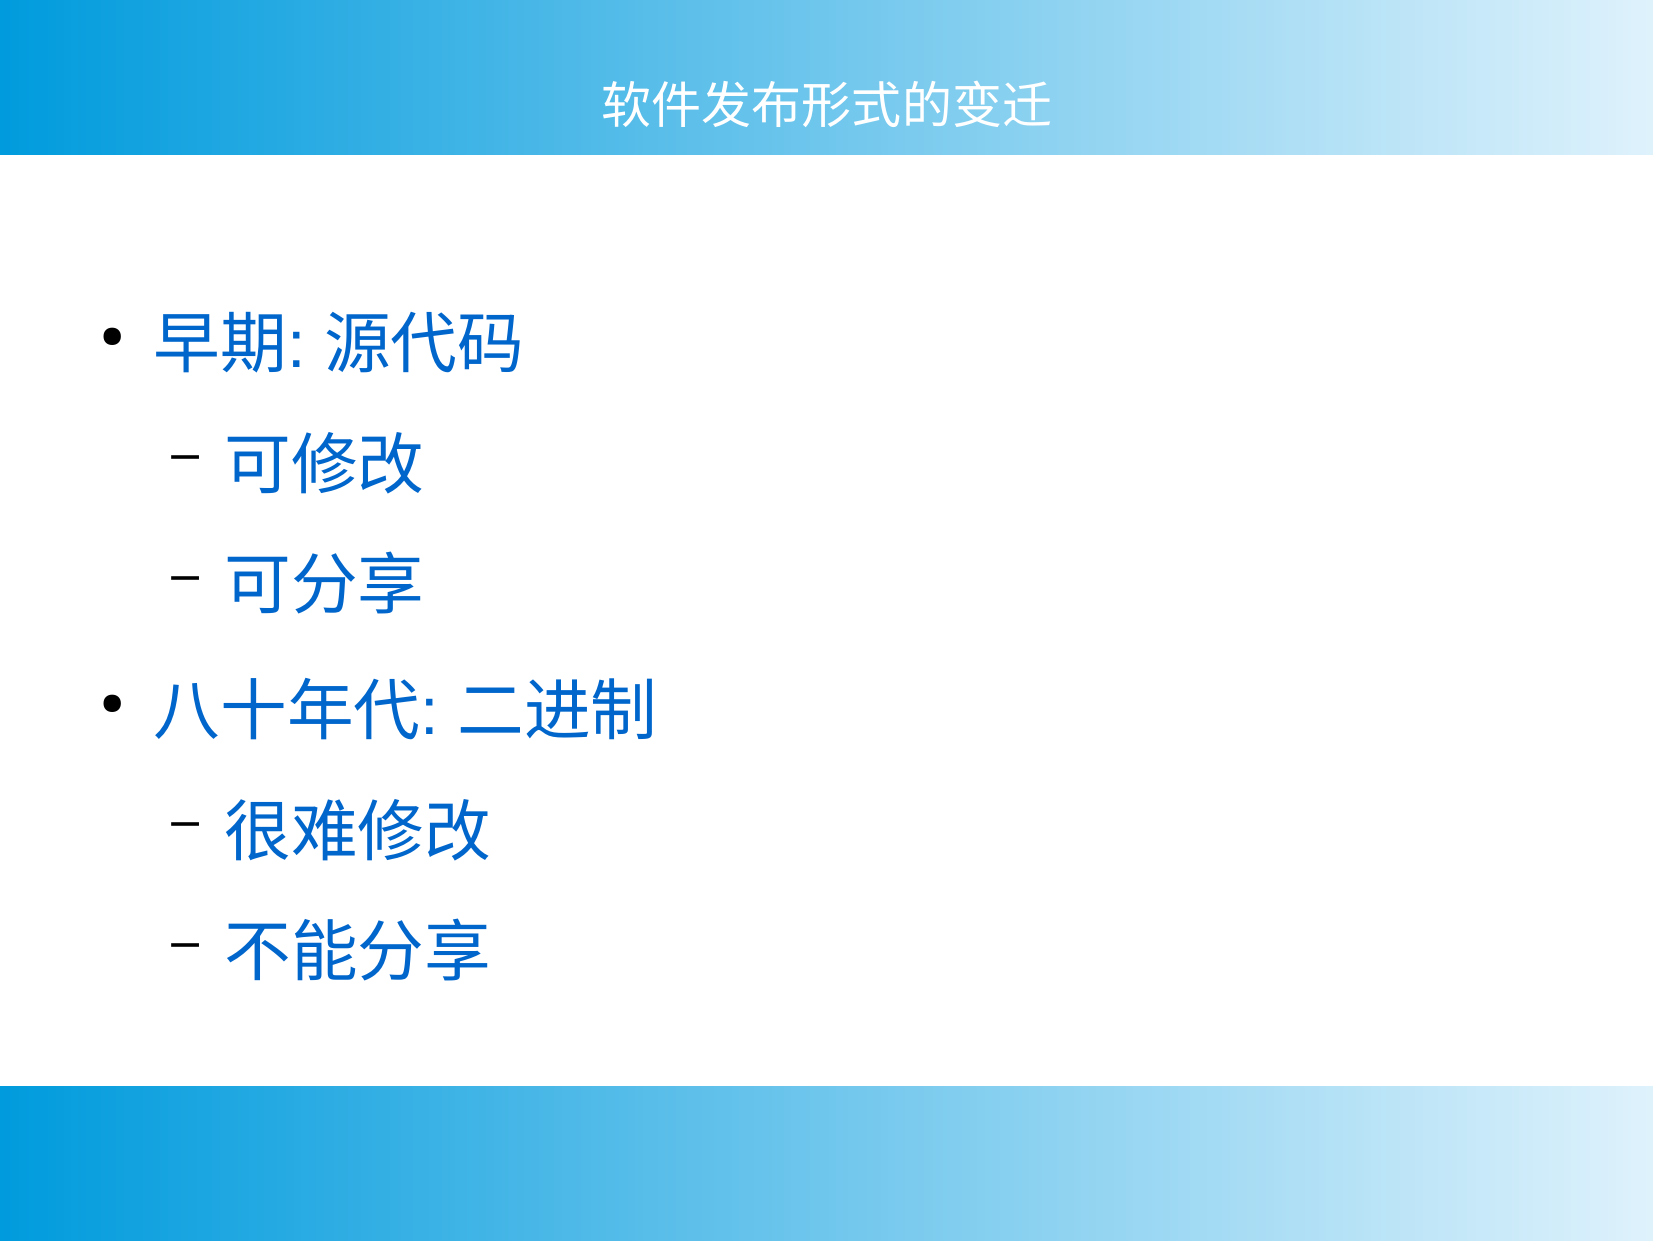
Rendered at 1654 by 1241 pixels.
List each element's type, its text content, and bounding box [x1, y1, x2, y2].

list 早期: 源代码 可修改 可分享 八十年代: 二进制 很难修改 不能分享 [82, 290, 1571, 1010]
title 软件发布形式的变迁 [82, 49, 1571, 155]
